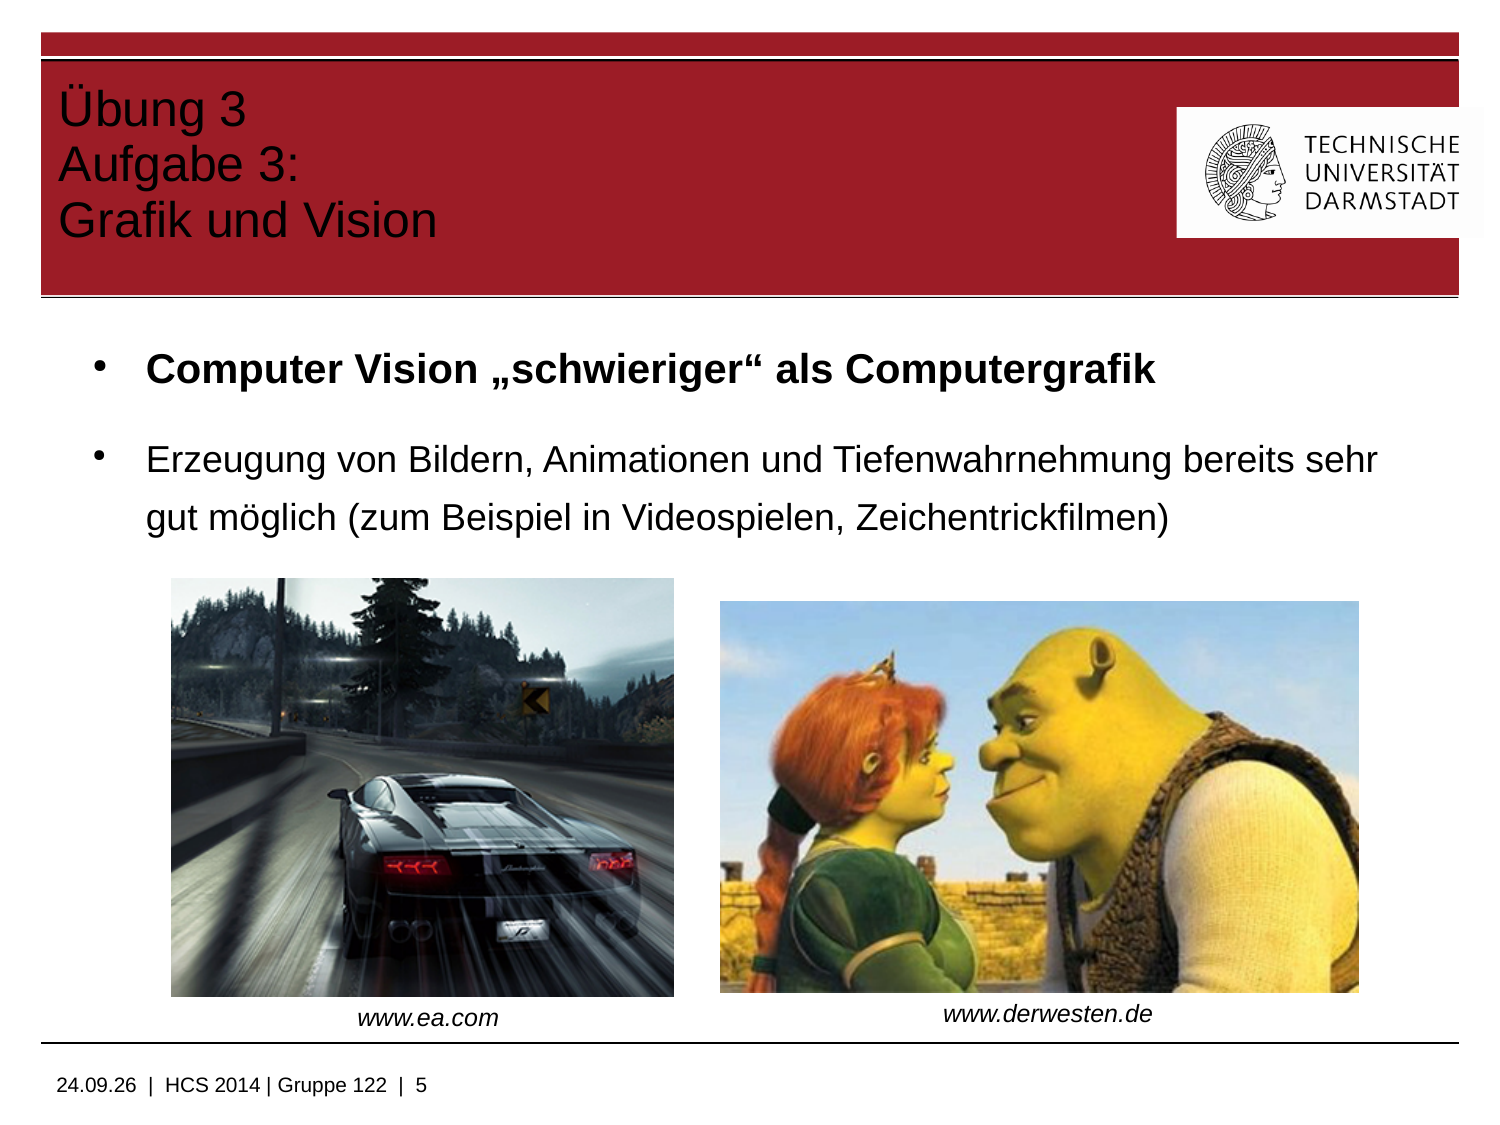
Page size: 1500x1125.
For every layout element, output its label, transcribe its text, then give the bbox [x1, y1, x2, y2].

list Computer Vision „schwieriger“ als Computergrafik Erzeugung von Bildern, Animationen und Tiefenwahrnehmung bereits sehr gut möglich (zum Beispiel in Videospielen, Zeichentrickfilmen) [75, 326, 1395, 910]
picture [720, 601, 1359, 993]
text_box www.ea.com [342, 996, 515, 1040]
title Übung 3 Aufgabe 3: Grafik und Vision [58, 80, 1149, 249]
picture [1176, 107, 1484, 238]
picture [171, 578, 674, 997]
text_box www.derwesten.de [928, 992, 1170, 1036]
